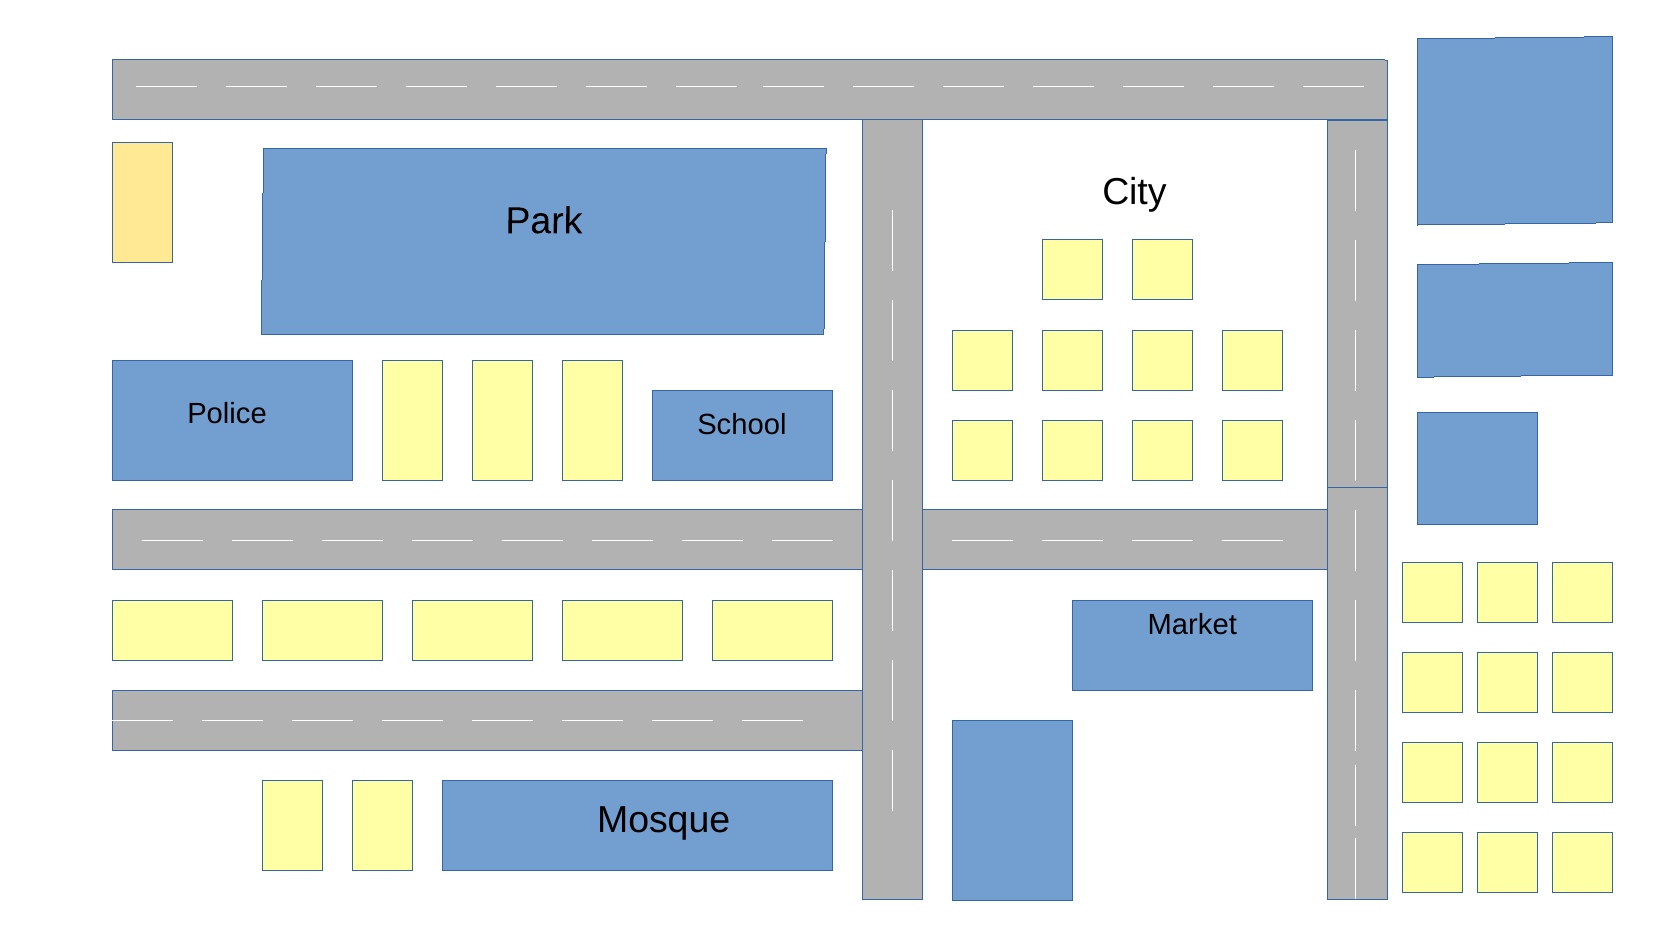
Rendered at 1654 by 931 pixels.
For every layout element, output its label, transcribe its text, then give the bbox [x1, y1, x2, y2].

text_box [112, 600, 233, 661]
text_box [1552, 742, 1613, 803]
text_box [1417, 36, 1613, 226]
text_box [412, 600, 533, 661]
text_box [1402, 832, 1463, 893]
text_box [262, 780, 323, 871]
text_box City [1087, 163, 1313, 263]
text_box [1552, 832, 1613, 893]
text_box [1477, 832, 1538, 893]
text_box [1552, 652, 1613, 713]
text_box [382, 360, 443, 481]
text_box [1402, 742, 1463, 803]
text_box [352, 780, 413, 871]
text_box [1477, 652, 1538, 713]
text_box [1477, 742, 1538, 803]
text_box School [682, 400, 803, 538]
text_box [1552, 562, 1613, 623]
text_box [1402, 652, 1463, 713]
text_box [262, 600, 383, 661]
text_box [562, 600, 683, 661]
text_box [442, 780, 833, 871]
text_box [1477, 562, 1538, 623]
text_box [652, 390, 833, 481]
text_box [712, 600, 833, 661]
text_box Park [261, 148, 827, 335]
text_box Mosque [582, 790, 745, 890]
text_box [1402, 562, 1463, 623]
text_box [1417, 262, 1613, 378]
text_box Police [172, 390, 293, 527]
text_box [1417, 412, 1538, 525]
text_box [952, 720, 1073, 901]
text_box [112, 142, 173, 263]
text_box [112, 360, 353, 481]
text_box [112, 59, 1388, 900]
text_box Market [1072, 600, 1313, 691]
text_box [562, 360, 623, 481]
text_box [472, 360, 533, 481]
